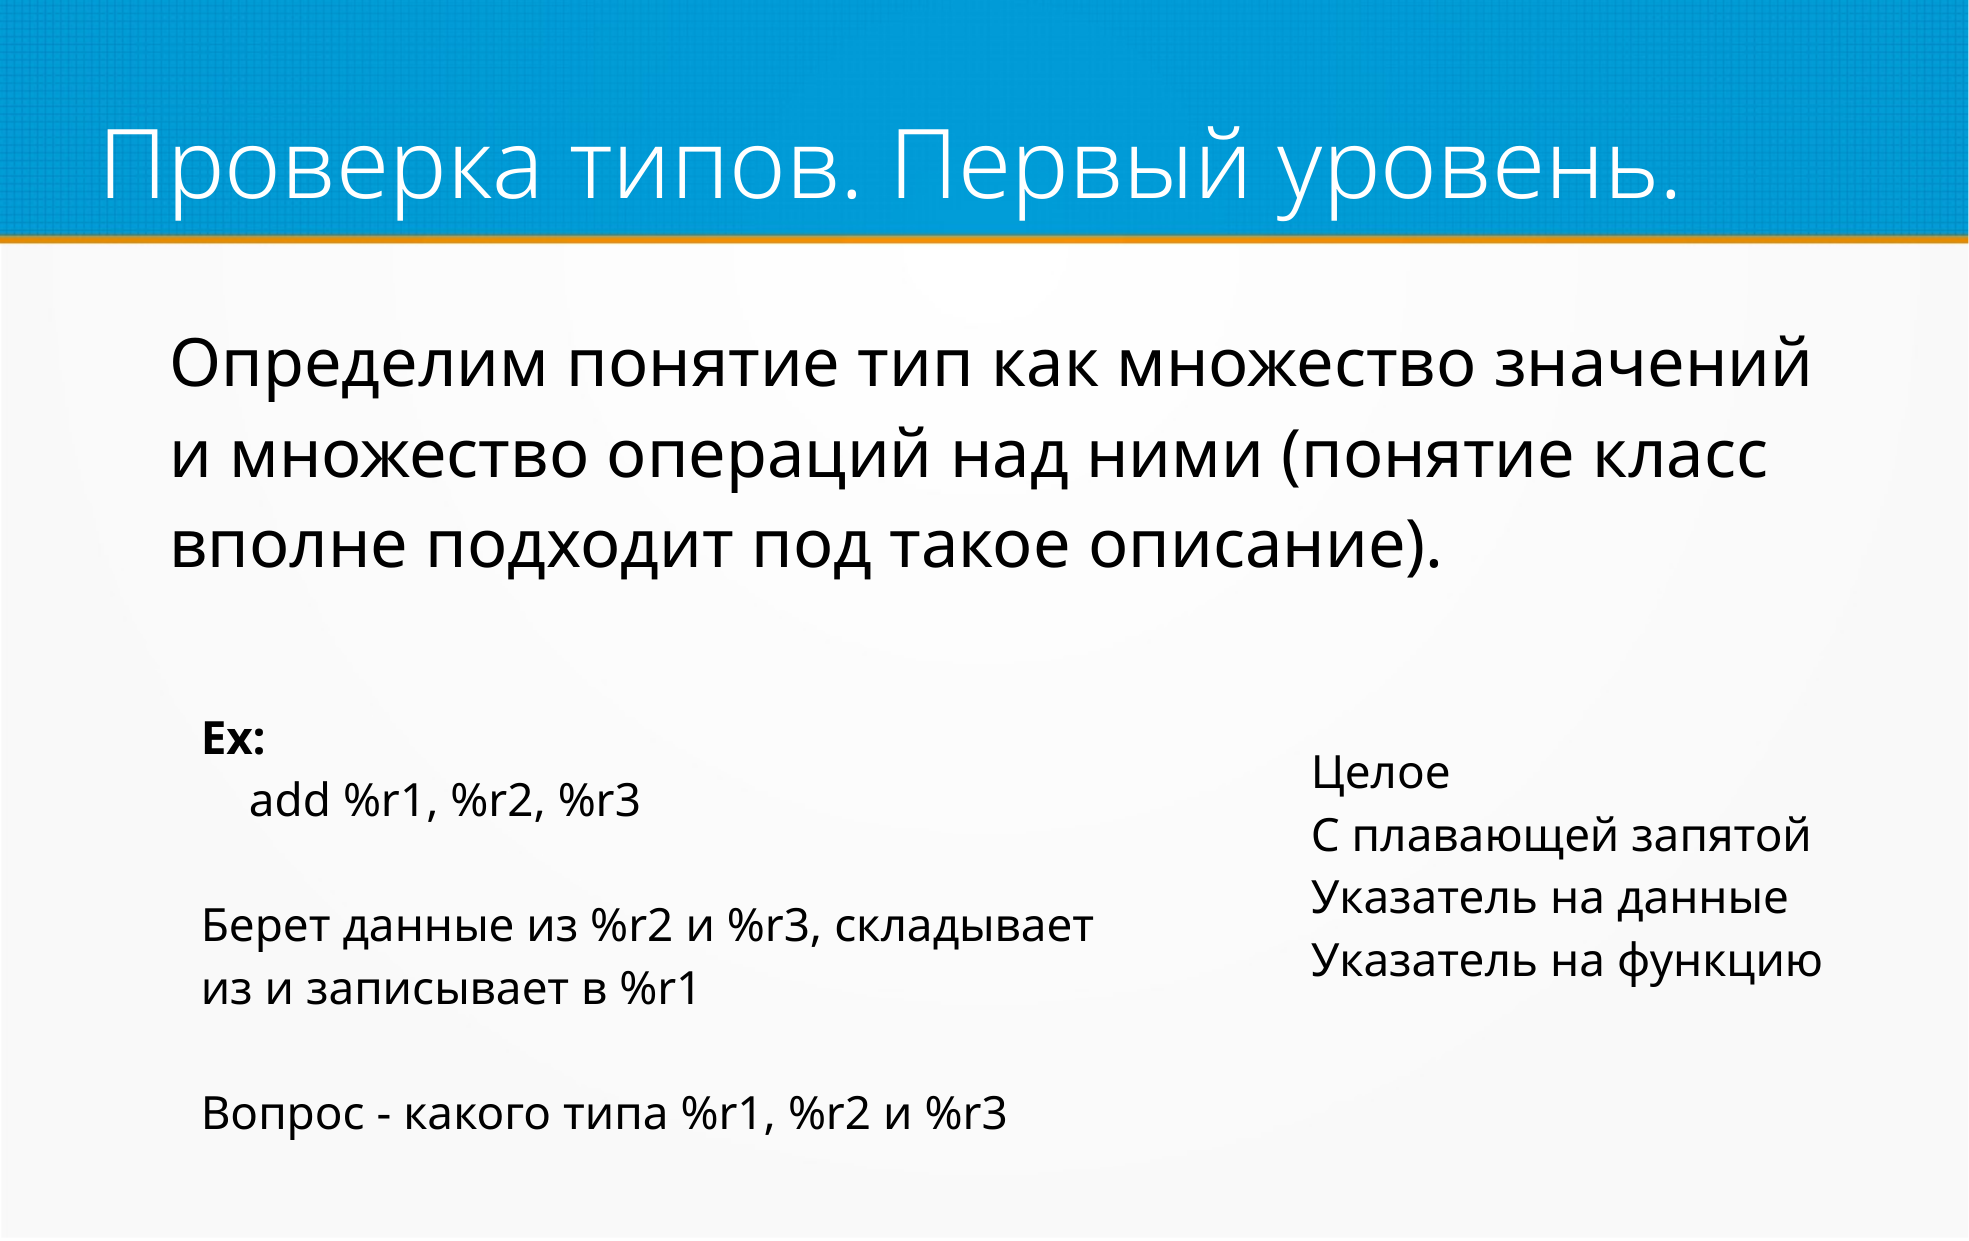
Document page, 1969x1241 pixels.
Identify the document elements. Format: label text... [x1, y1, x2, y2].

list Определим понятие тип как множество значений и множество операций над ними (понятие класс вполне подходит под такое описание). [98, 315, 1861, 1081]
picture [0, 233, 1969, 1241]
text_box Целое С плавающей запятой Указатель на данные Указатель на функцию [1305, 756, 1875, 1036]
text_box Ex: add %r1, %r2, %r3 Берет данные из %r2 и %r3, складывает из и записывает в %r1 Вопрос - какого типа %r1, %r2 и %r3 [195, 705, 1126, 1144]
title Проверка типов. Первый уровень. [98, 19, 1870, 227]
